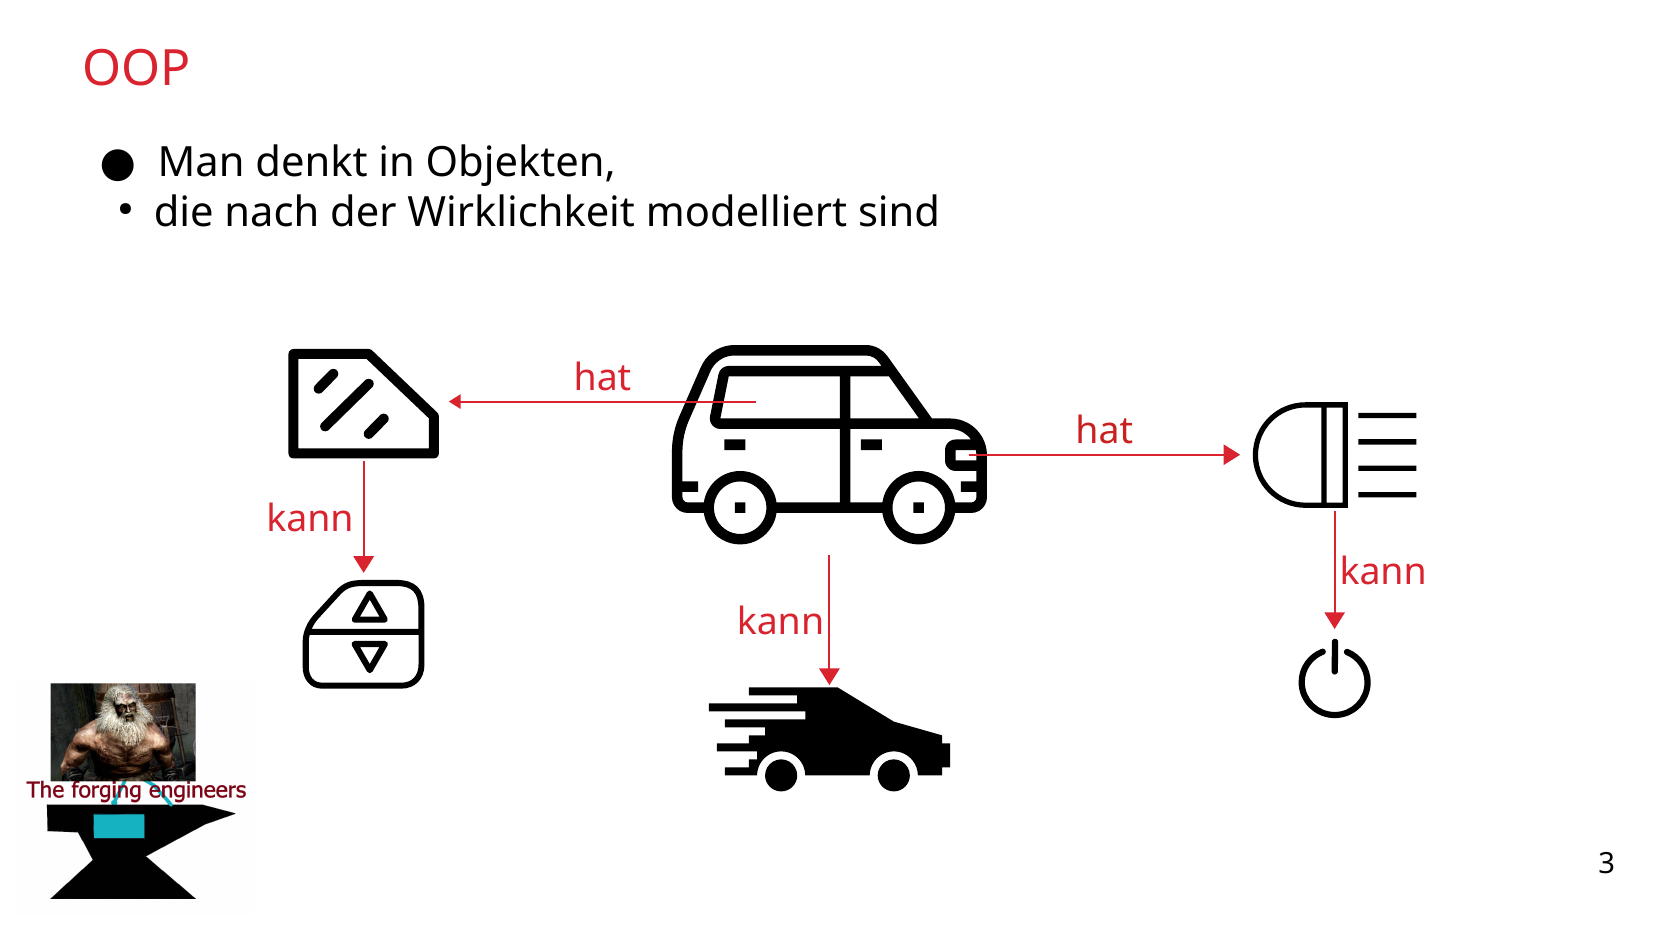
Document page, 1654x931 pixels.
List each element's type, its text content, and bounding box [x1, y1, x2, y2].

picture [708, 685, 951, 792]
picture [302, 572, 426, 691]
title OOP [82, 37, 1571, 95]
text_box Man denkt in Objekten, die nach der Wirklichkeit modelliert sind [82, 135, 1560, 249]
picture [1251, 398, 1418, 512]
picture [283, 342, 444, 461]
picture [17, 679, 254, 916]
picture [661, 330, 998, 556]
picture [1284, 628, 1385, 730]
